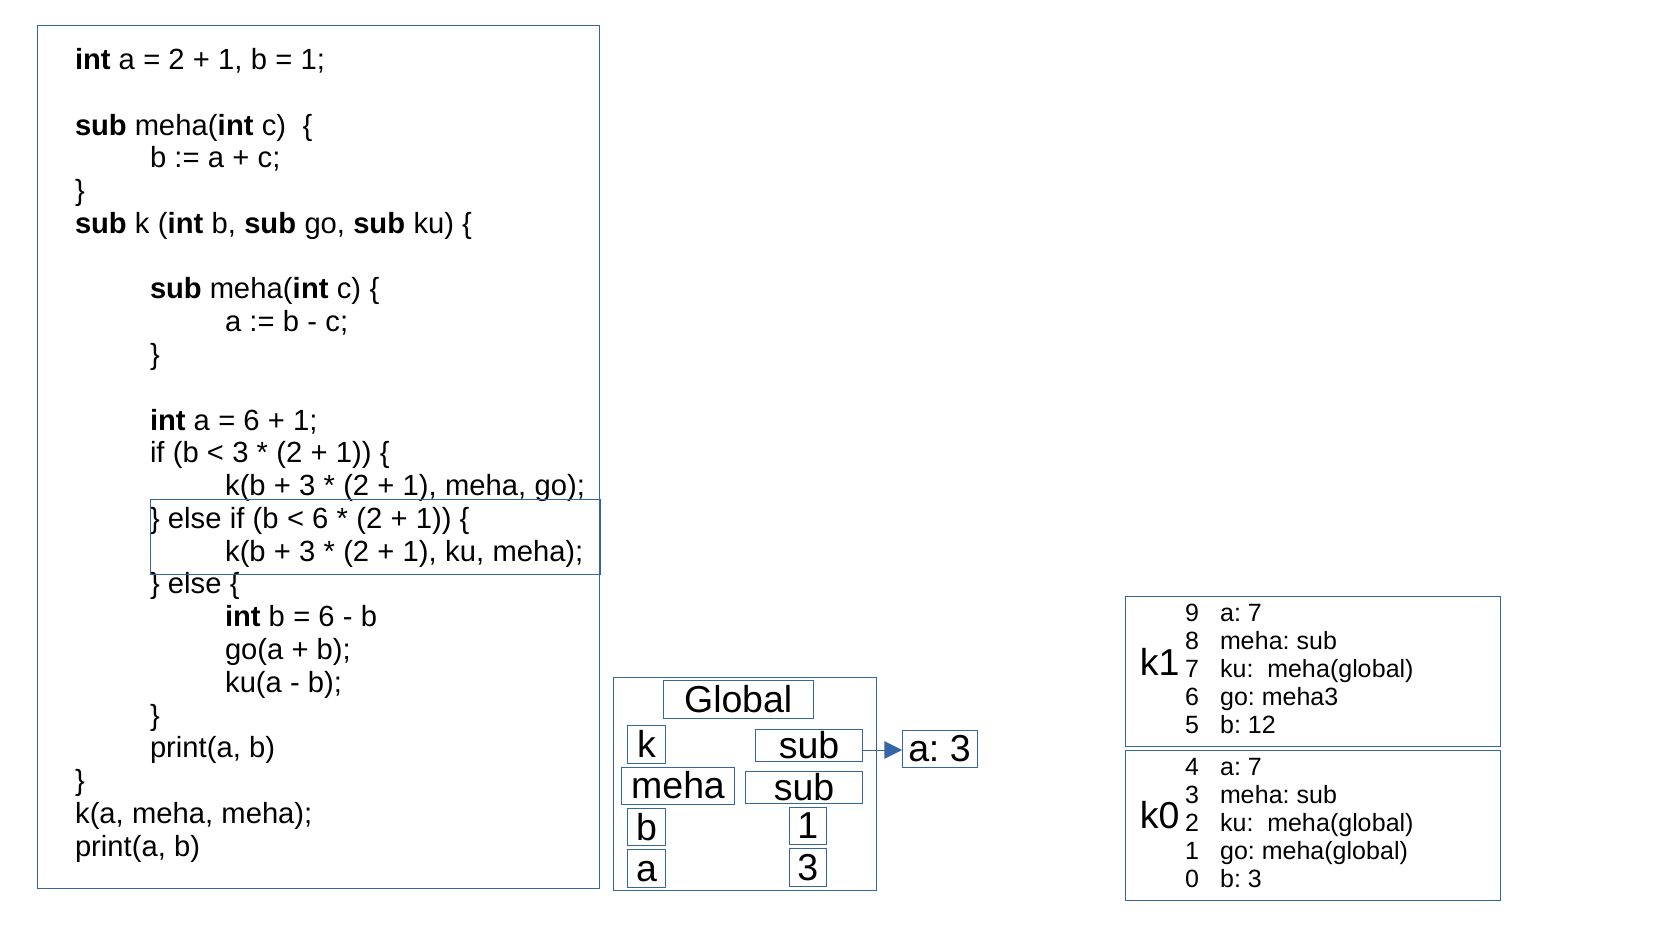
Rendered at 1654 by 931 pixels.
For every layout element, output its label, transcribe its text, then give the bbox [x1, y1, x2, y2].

text_box k1 [1125, 634, 1170, 691]
text_box sub [745, 771, 863, 804]
text_box 3 [789, 848, 827, 887]
text_box sub [755, 729, 863, 762]
text_box a [627, 849, 666, 888]
text_box 9 a: 7 8 meha: sub 7 ku: meha(global) 6 go: meha3 5 b: 12 [1170, 591, 1429, 747]
text_box k0 [1125, 787, 1170, 845]
text_box a: 3 [902, 730, 978, 768]
text_box b [627, 808, 666, 846]
subtitle int a = 2 + 1, b = 1; sub meha(int c) { b := a + c; } sub k (int b, sub go, sub ku) { sub meha(int c) { a := b - c; } int a = 6 + 1; if (b < 3 * (2 + 1)) { k(b + 3 * (2 + 1), meha, go); } else if (b < 6 * (2 + 1)) { k(b + 3 * (2 + 1), ku, meha); } else { int b = 6 - b go(a + b); ku(a - b); } print(a, b) } k(a, meha, meha); print(a, b) [75, 43, 638, 863]
text_box Global [663, 680, 814, 719]
text_box meha [621, 767, 735, 805]
text_box k [627, 725, 666, 764]
text_box 1 [789, 807, 827, 845]
text_box 4 a: 7 3 meha: sub 2 ku: meha(global) 1 go: meha(global) 0 b: 3 [1170, 747, 1429, 901]
